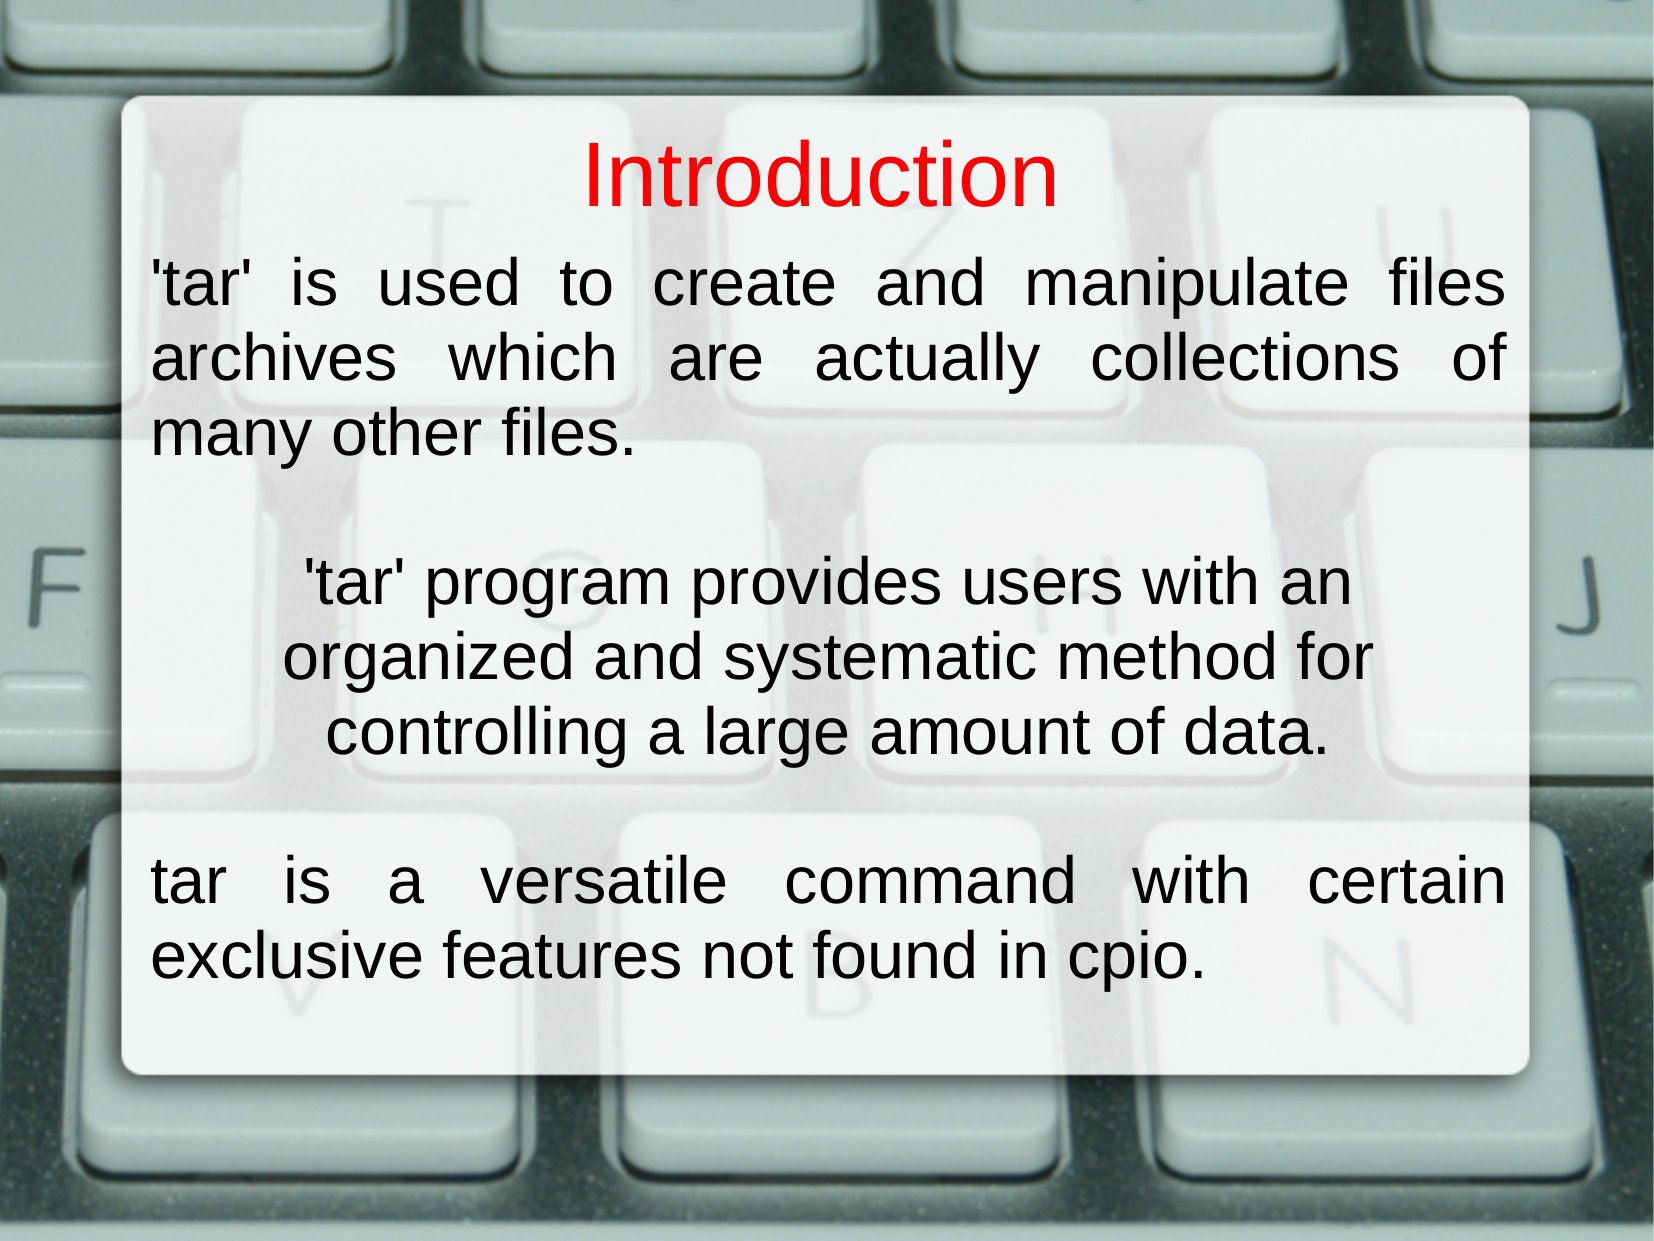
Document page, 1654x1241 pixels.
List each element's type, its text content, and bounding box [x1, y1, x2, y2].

title Introduction [135, 123, 1506, 227]
subtitle 'tar' is used to create and manipulate ﬁles archives which are actually collections of many other ﬁles. 'tar' program provides users with an organized and systematic method for controlling a large amount of data. tar is a versatile command with certain exclusive features not found in cpio. [150, 245, 1509, 1068]
picture [0, 0, 1654, 1241]
